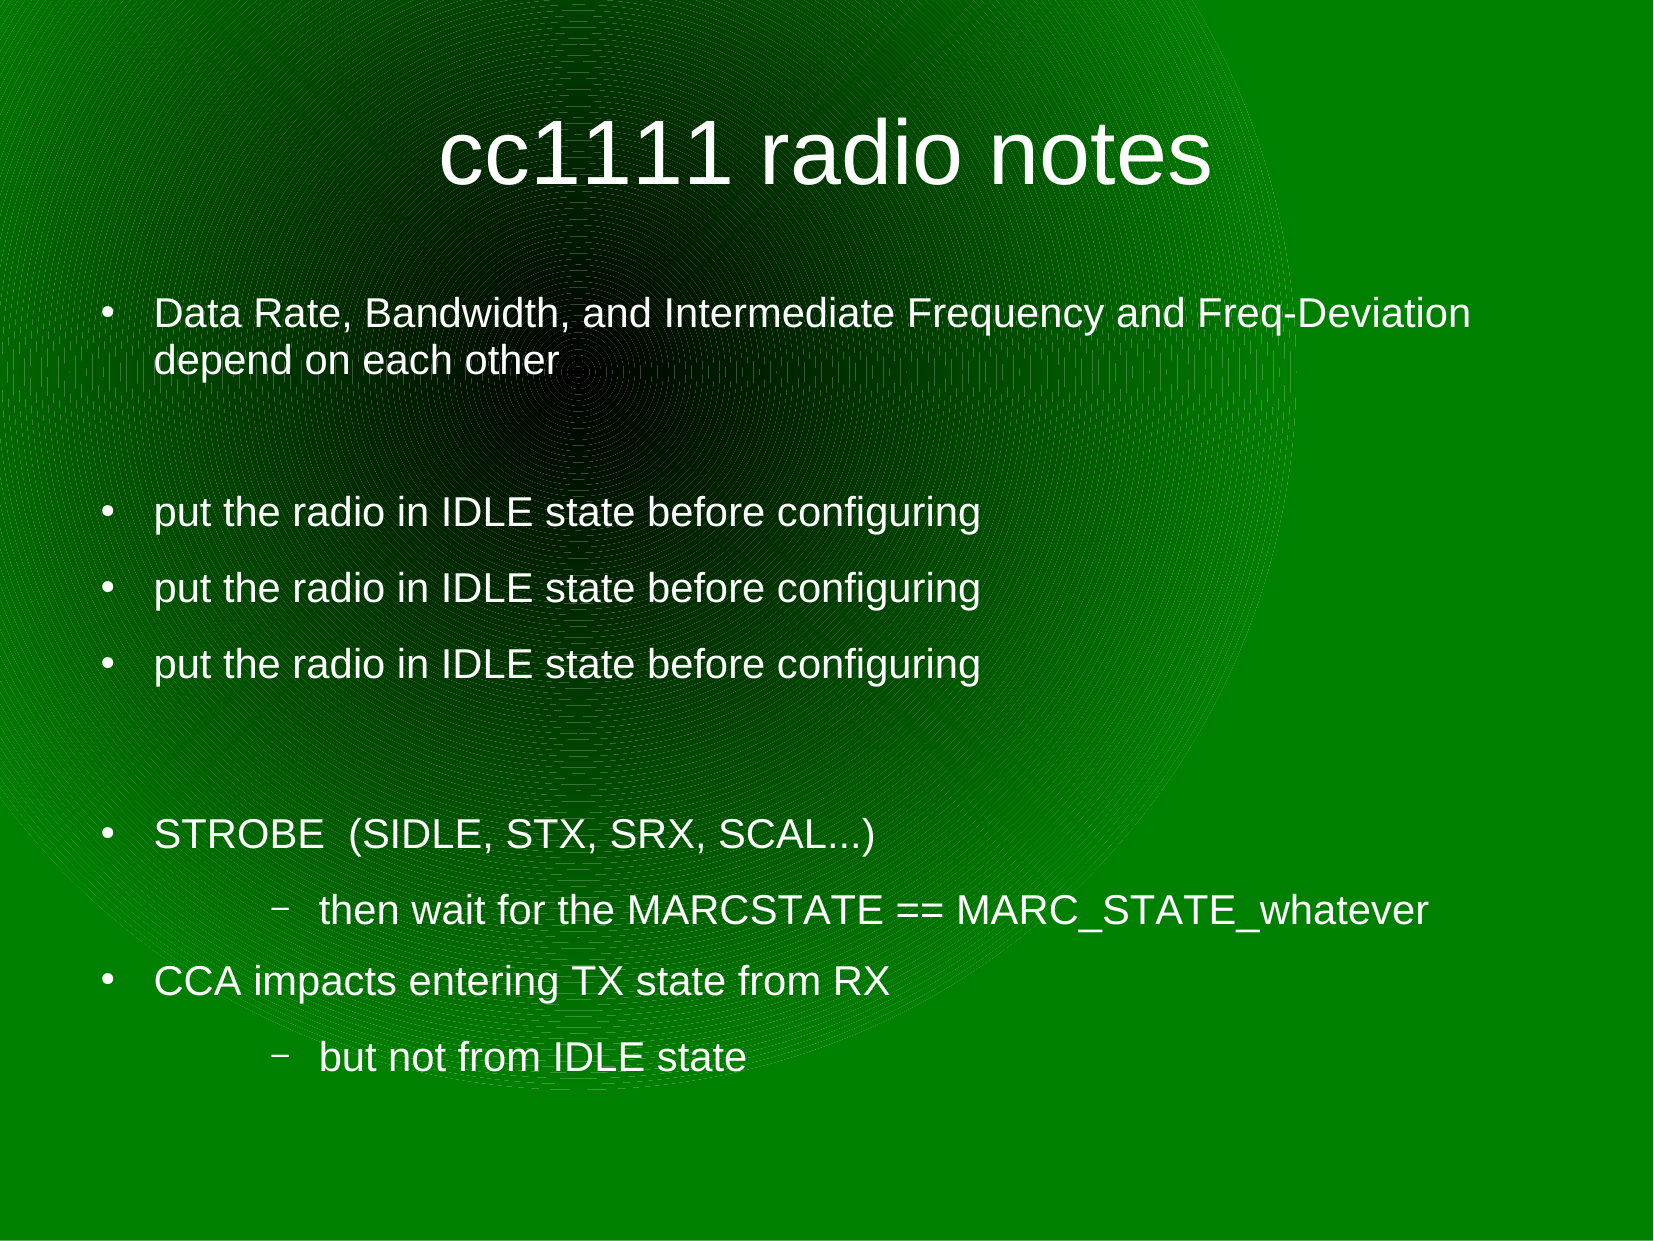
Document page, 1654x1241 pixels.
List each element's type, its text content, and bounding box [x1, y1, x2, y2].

title cc1111 radio notes [82, 49, 1571, 257]
list Data Rate, Bandwidth, and Intermediate Frequency and Freq-Deviation depend on each other put the radio in IDLE state before configuring put the radio in IDLE state before configuring put the radio in IDLE state before configuring STROBE (SIDLE, STX, SRX, SCAL...) then wait for the MARCSTATE == MARC_STATE_whatever CCA impacts entering TX state from RX but not from IDLE state [82, 290, 1571, 1169]
